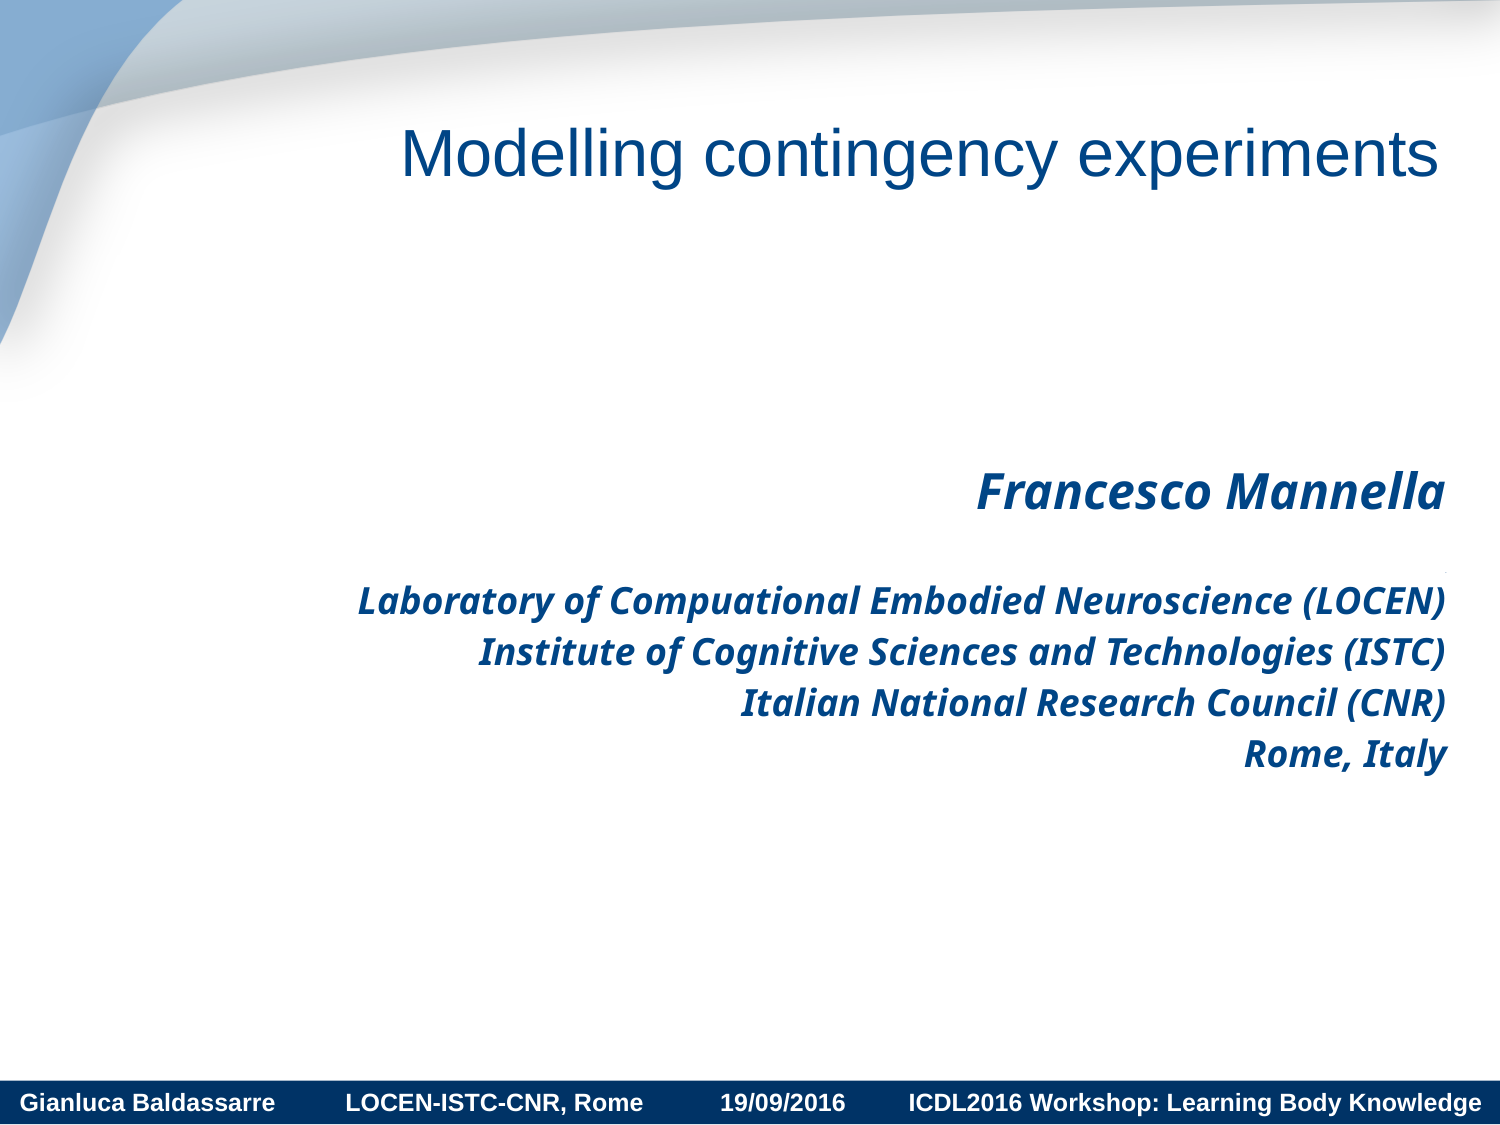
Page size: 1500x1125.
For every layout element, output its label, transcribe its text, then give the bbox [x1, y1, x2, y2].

picture [0, 0, 1500, 1080]
subtitle Francesco Mannella . Laboratory of Compuational Embodied Neuroscience (LOCEN) Institute of Cognitive Sciences and Technologies (ISTC) Italian National Research Council (CNR) Rome, Italy [41, 290, 1447, 944]
title Modelling contingency experiments [88, 100, 1441, 206]
